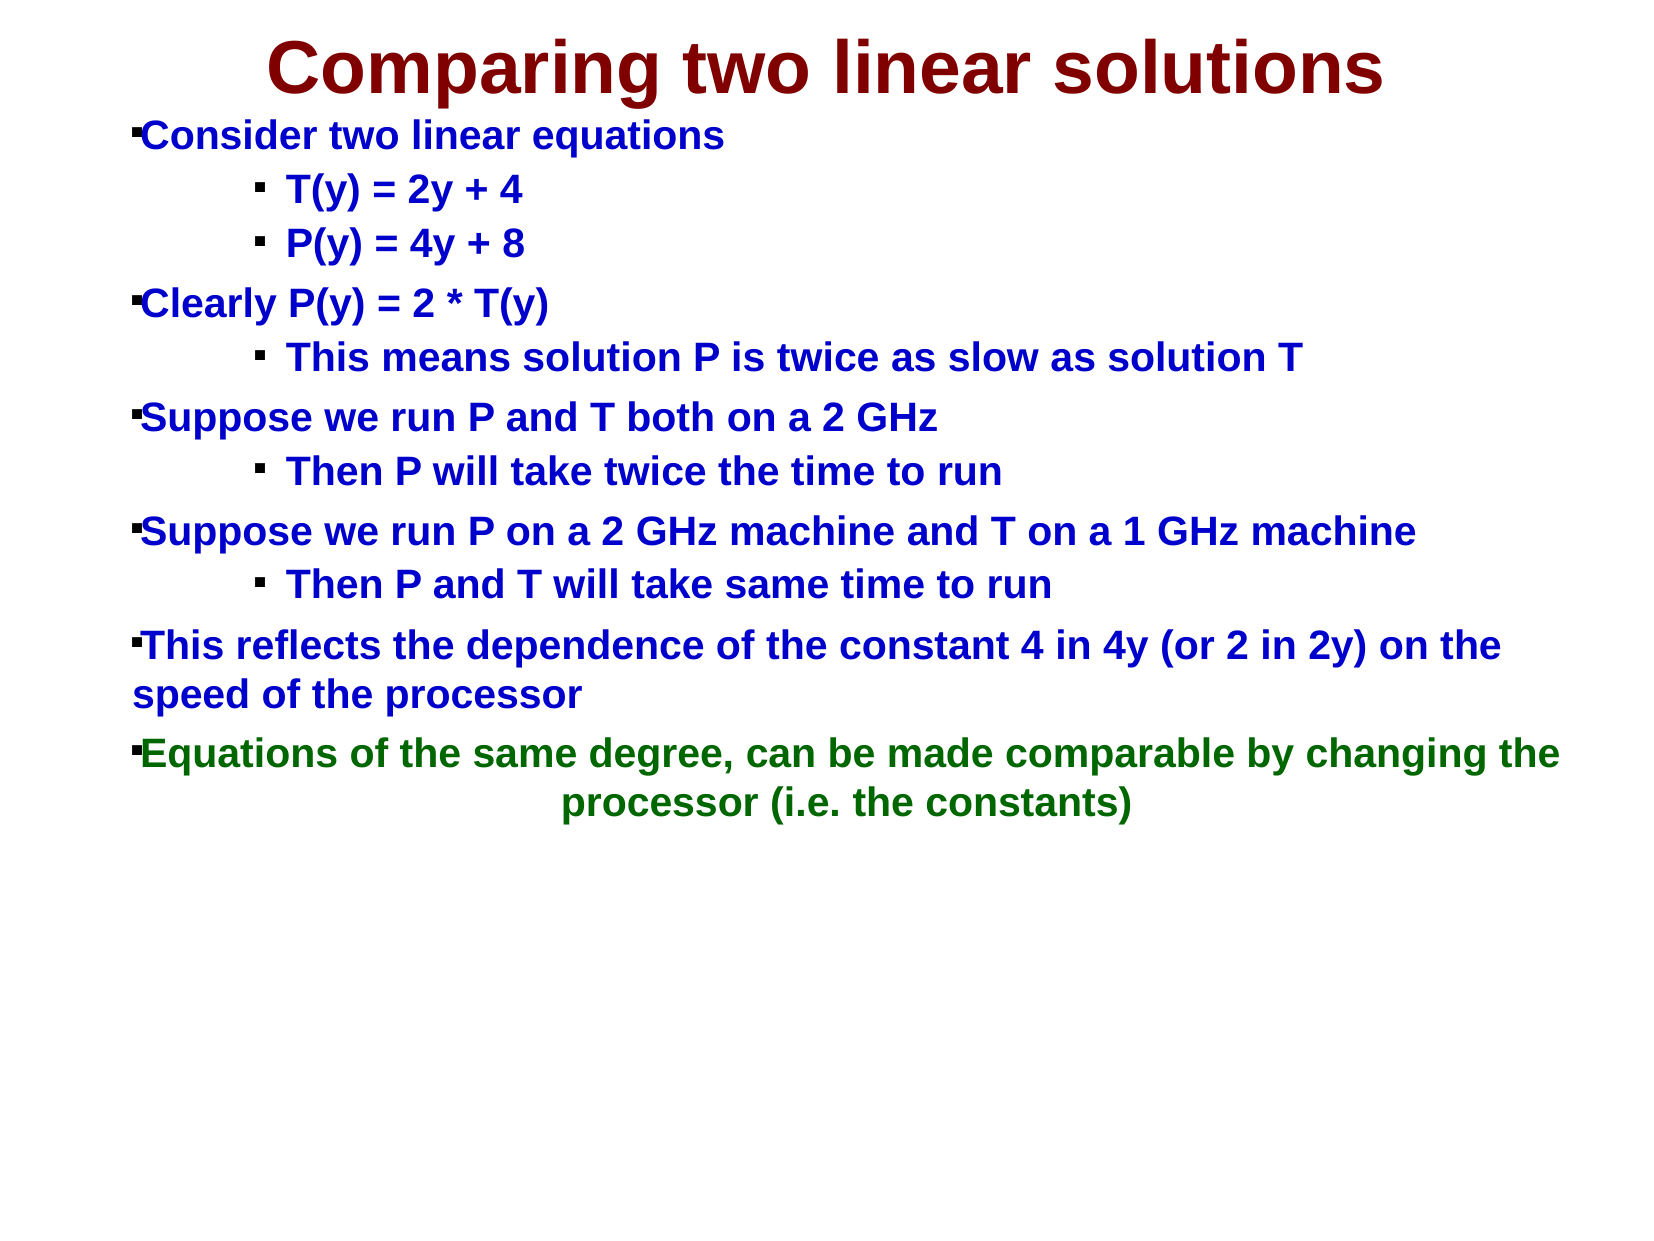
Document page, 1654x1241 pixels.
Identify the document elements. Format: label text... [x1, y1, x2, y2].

title Comparing two linear solutions [82, 17, 1571, 109]
list Consider two linear equations T(y) = 2y + 4 P(y) = 4y + 8 Clearly P(y) = 2 * T(y) This means solution P is twice as slow as solution T Suppose we run P and T both on a 2 GHz Then P will take twice the time to run Suppose we run P on a 2 GHz machine and T on a 1 GHz machine Then P and T will take same time to run This reflects the dependence of the constant 4 in 4y (or 2 in 2y) on the speed of the processor Equations of the same degree, can be made comparable by changing the processor (i.e. the constants) [132, 108, 1621, 829]
